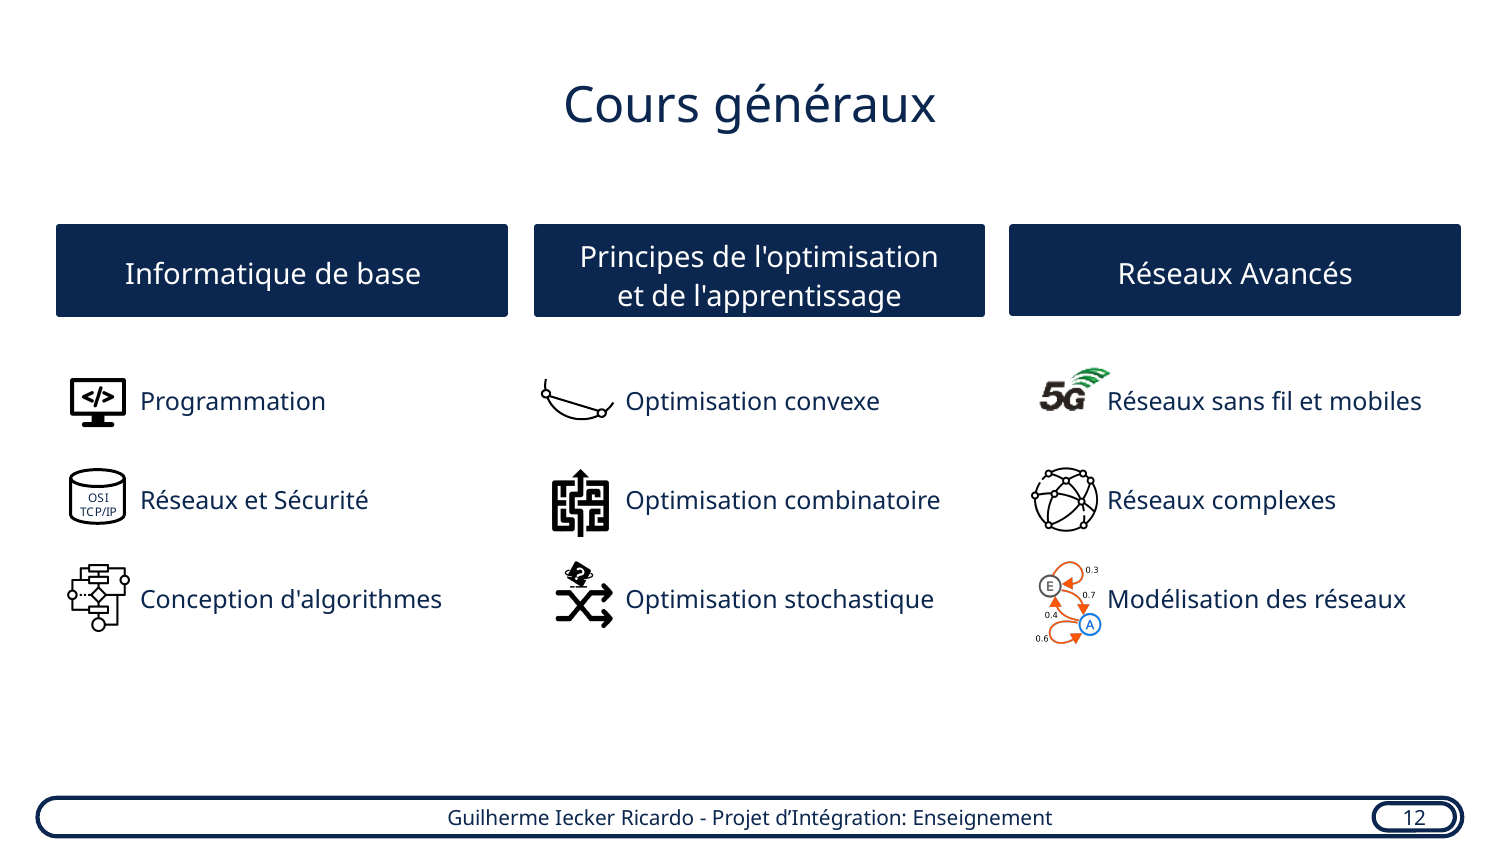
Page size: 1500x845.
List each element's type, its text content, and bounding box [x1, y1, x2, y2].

title Cours généraux [230, 57, 1270, 213]
picture [552, 469, 609, 537]
text_box Réseaux Avancés [1063, 245, 1407, 295]
picture [540, 378, 615, 421]
picture [65, 564, 132, 632]
text_box Programmation Réseaux et Sécurité Conception d'algorithmes [86, 374, 537, 723]
picture [1024, 556, 1121, 653]
text_box Réseaux sans fil et mobiles Réseaux complexes Modélisation des réseaux [1053, 374, 1500, 624]
text_box [1012, 227, 1459, 313]
text_box 12 [1373, 803, 1455, 831]
picture [554, 557, 614, 638]
text_box Informatique de base [110, 245, 454, 295]
picture [1031, 466, 1098, 533]
picture [1026, 362, 1123, 411]
text_box [536, 226, 983, 314]
picture [69, 468, 128, 537]
text_box [58, 226, 505, 314]
picture [70, 374, 126, 431]
text_box Principes de l'optimisation et de l'apprentissage [551, 228, 968, 312]
text_box Guilherme Iecker Ricardo - Projet d’Intégration: Enseignement [37, 797, 1463, 837]
text_box Optimisation convexe Optimisation combinatoire Optimisation stochastique [572, 374, 1023, 624]
